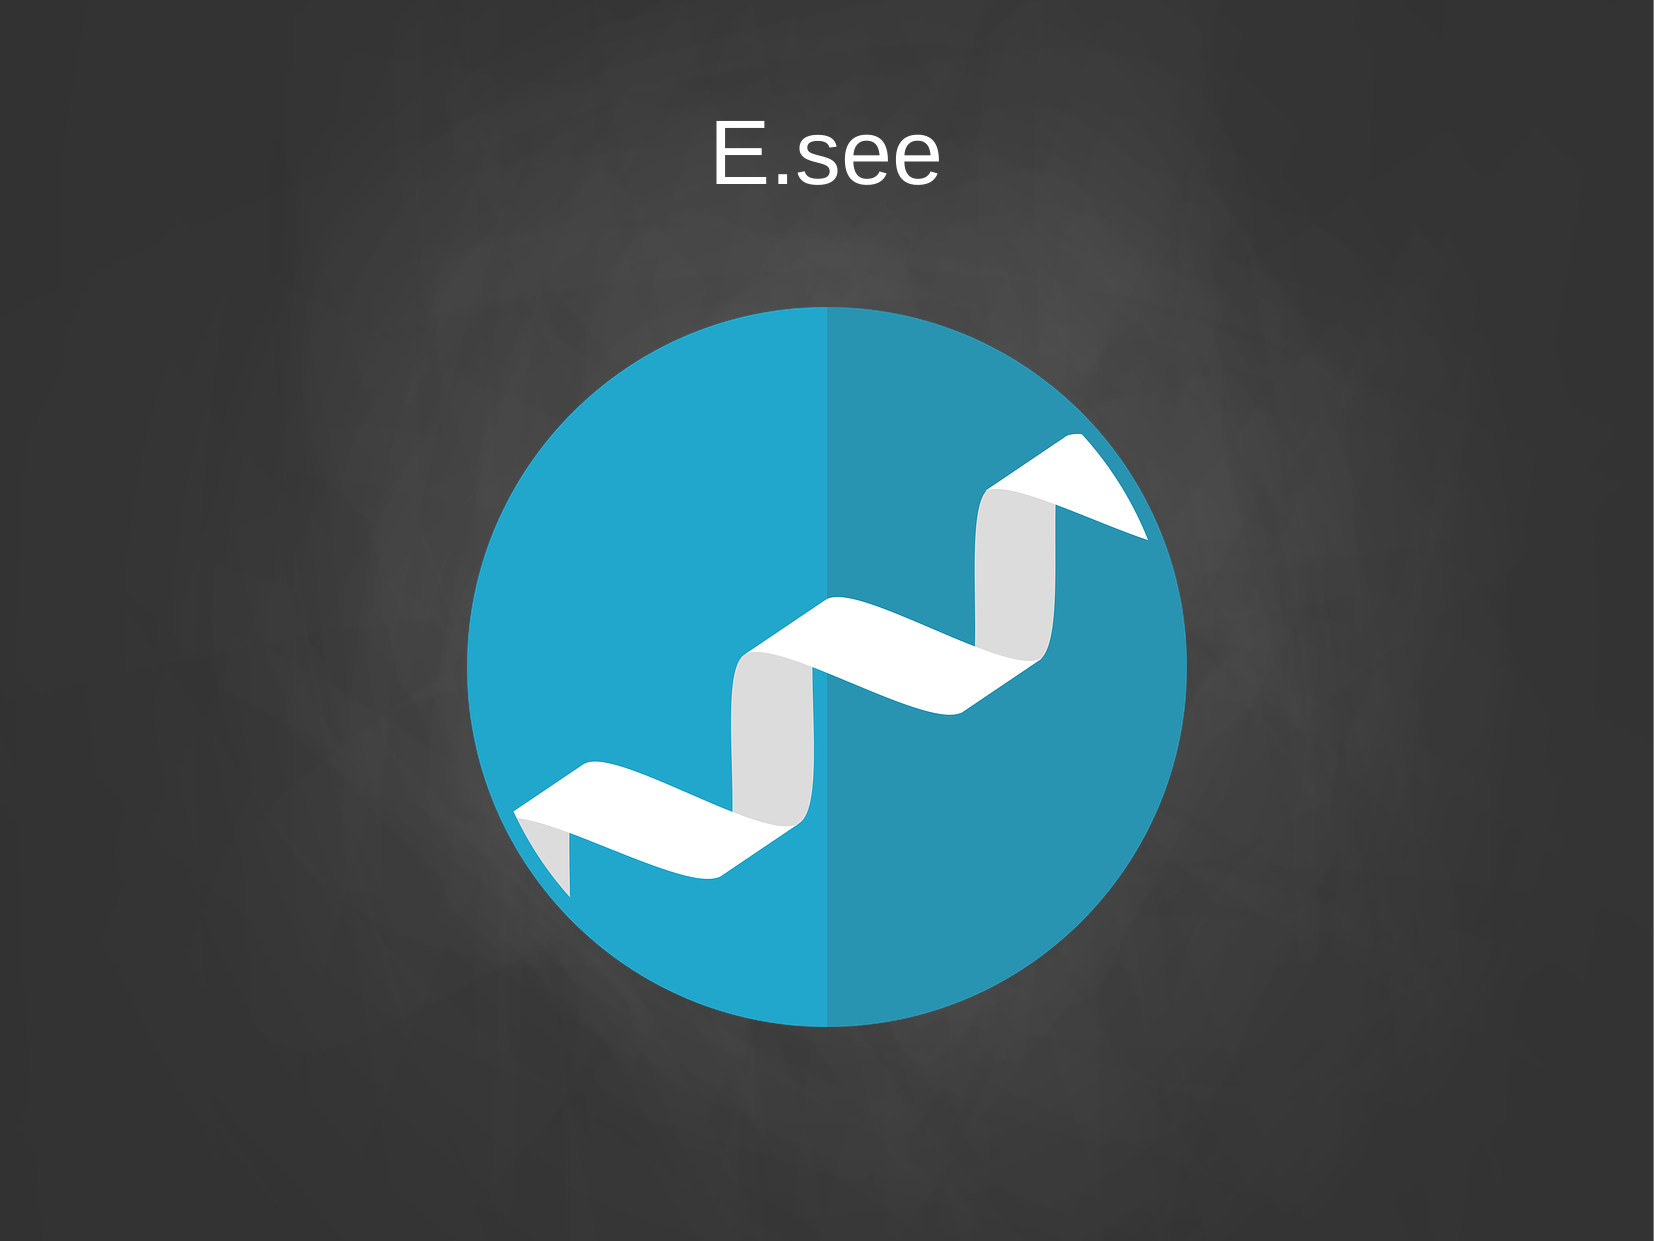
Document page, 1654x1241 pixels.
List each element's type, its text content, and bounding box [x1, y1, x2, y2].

title E.see [82, 49, 1571, 257]
picture [0, 0, 1654, 1241]
